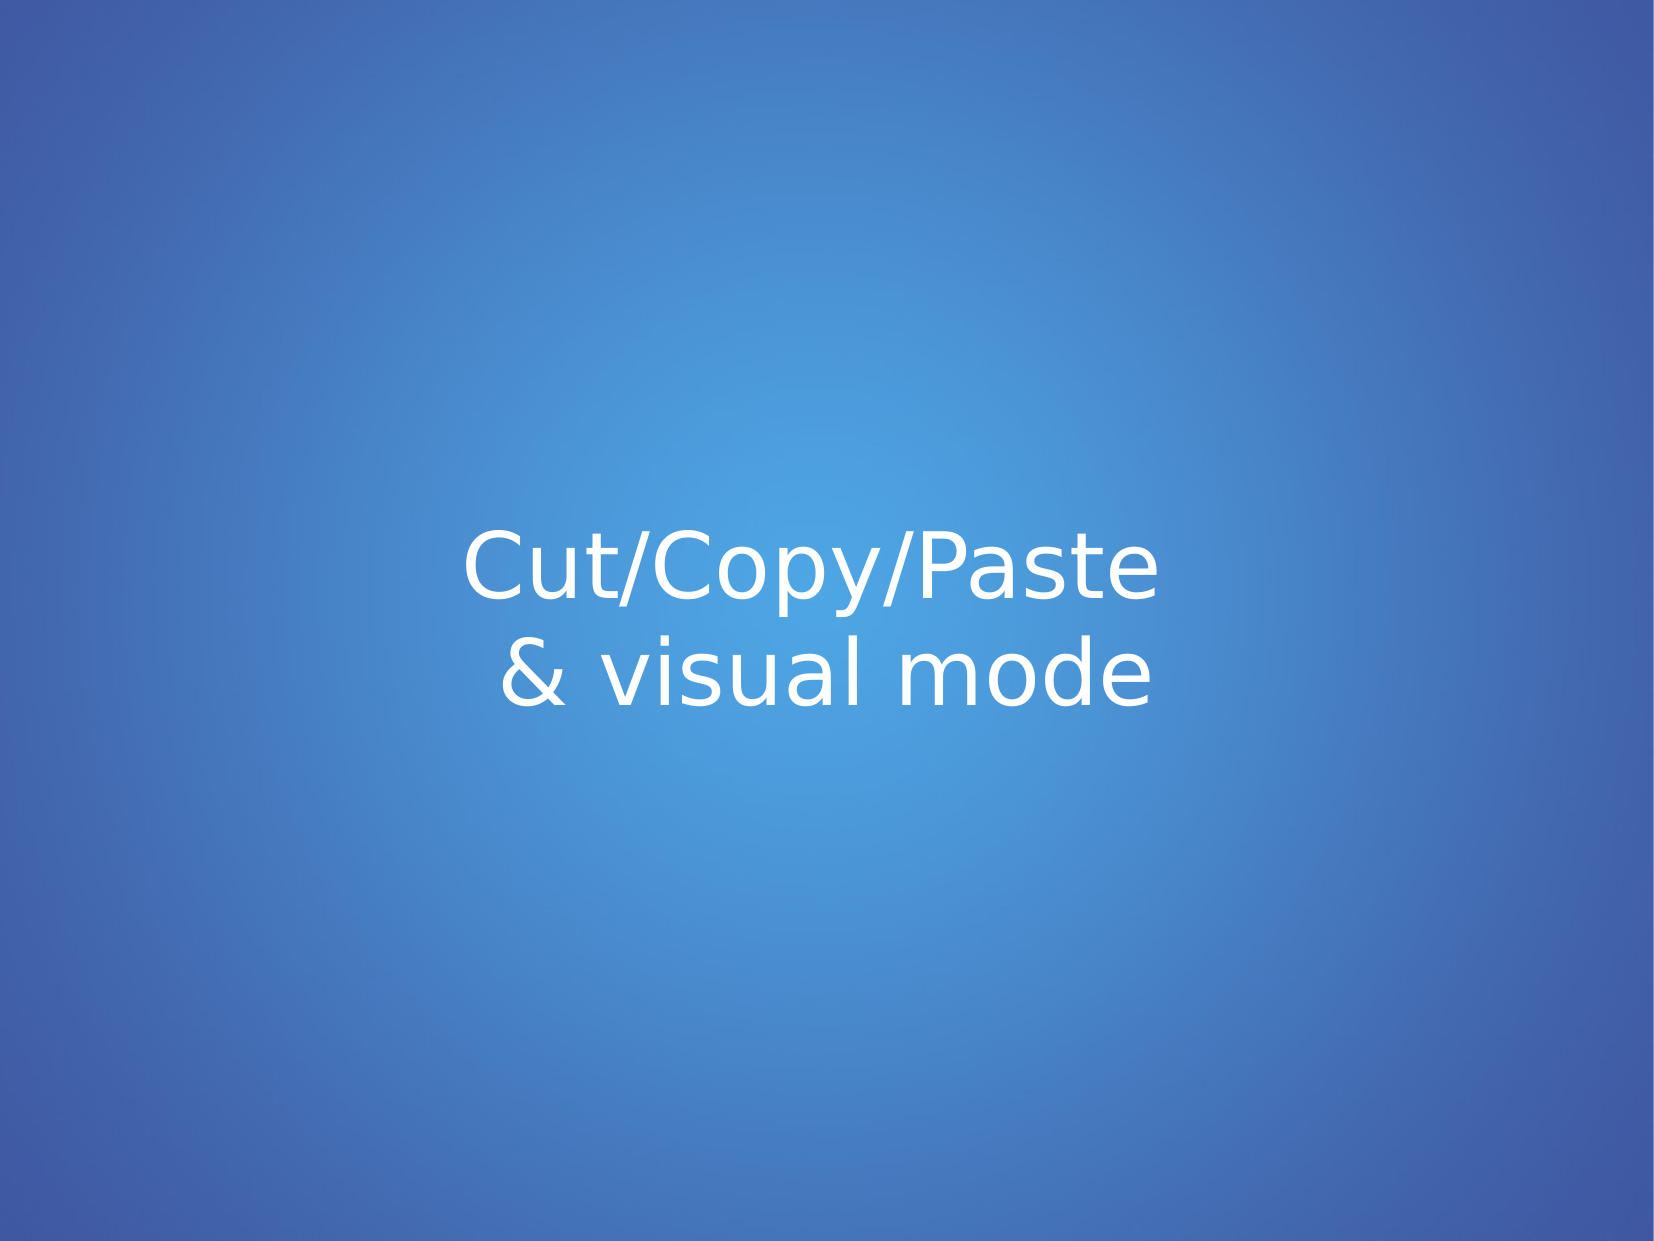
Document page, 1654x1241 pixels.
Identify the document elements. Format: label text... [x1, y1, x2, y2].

picture [0, 0, 1654, 1241]
title Cut/Copy/Paste & visual mode [82, 513, 1571, 728]
